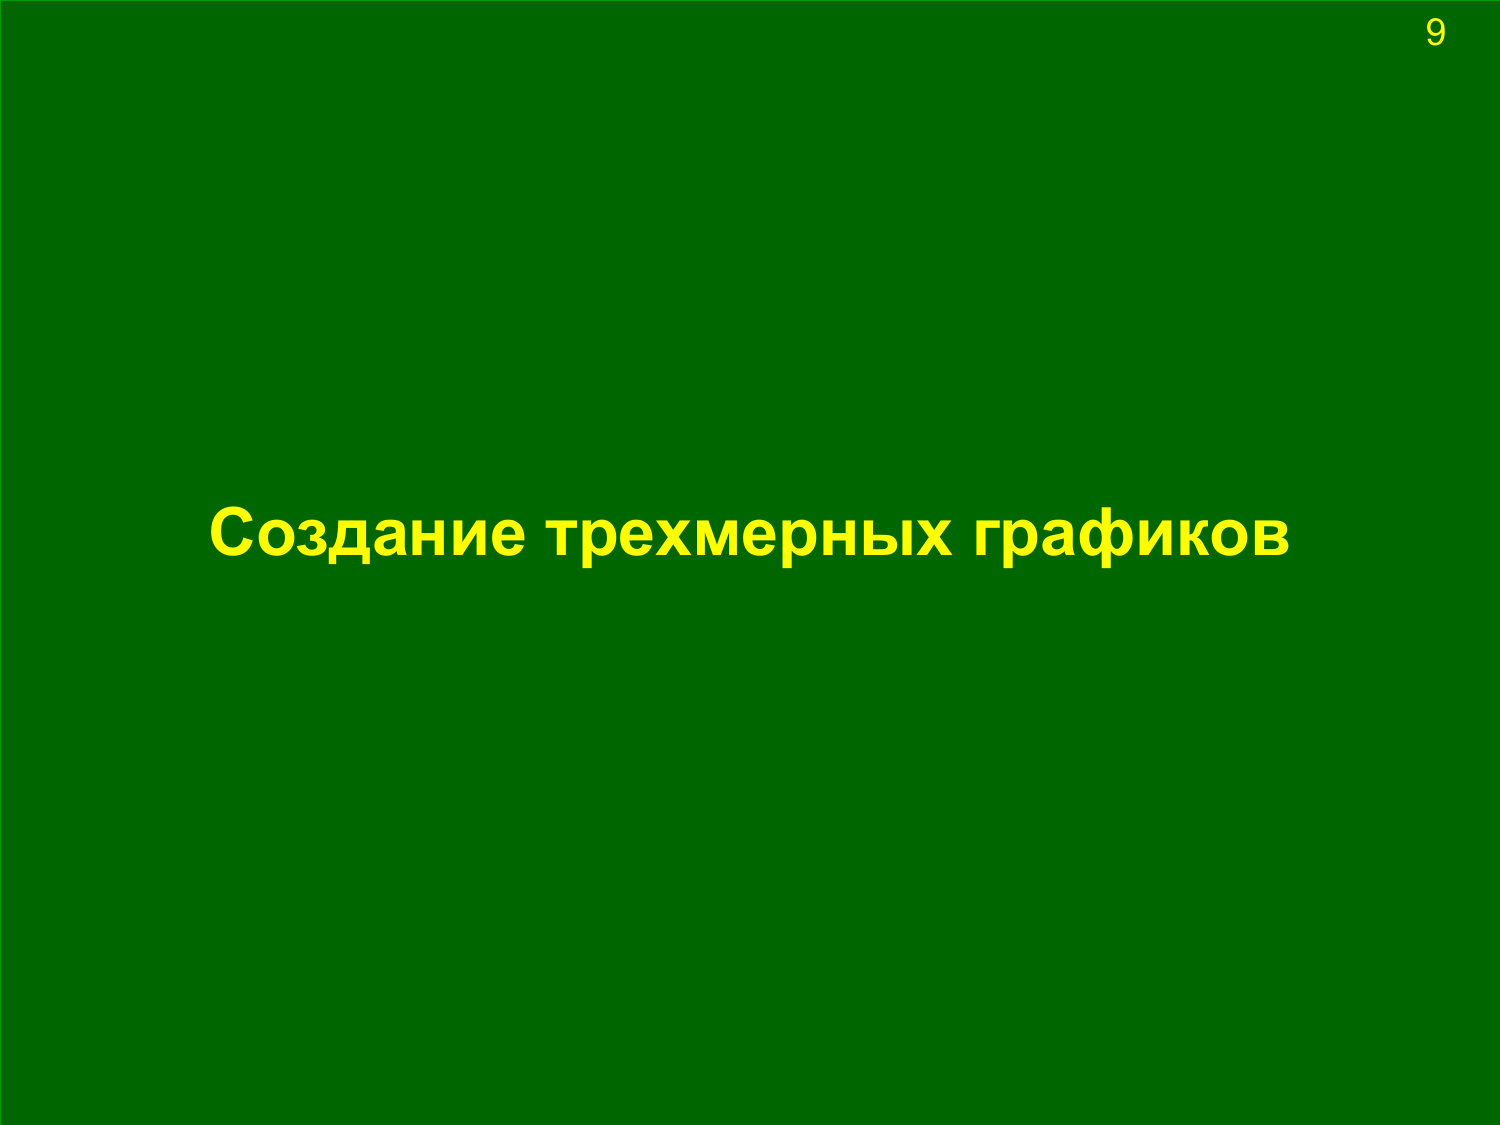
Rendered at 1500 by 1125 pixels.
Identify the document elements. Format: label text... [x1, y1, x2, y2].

title Создание трехмерных графиков [75, 419, 1426, 645]
